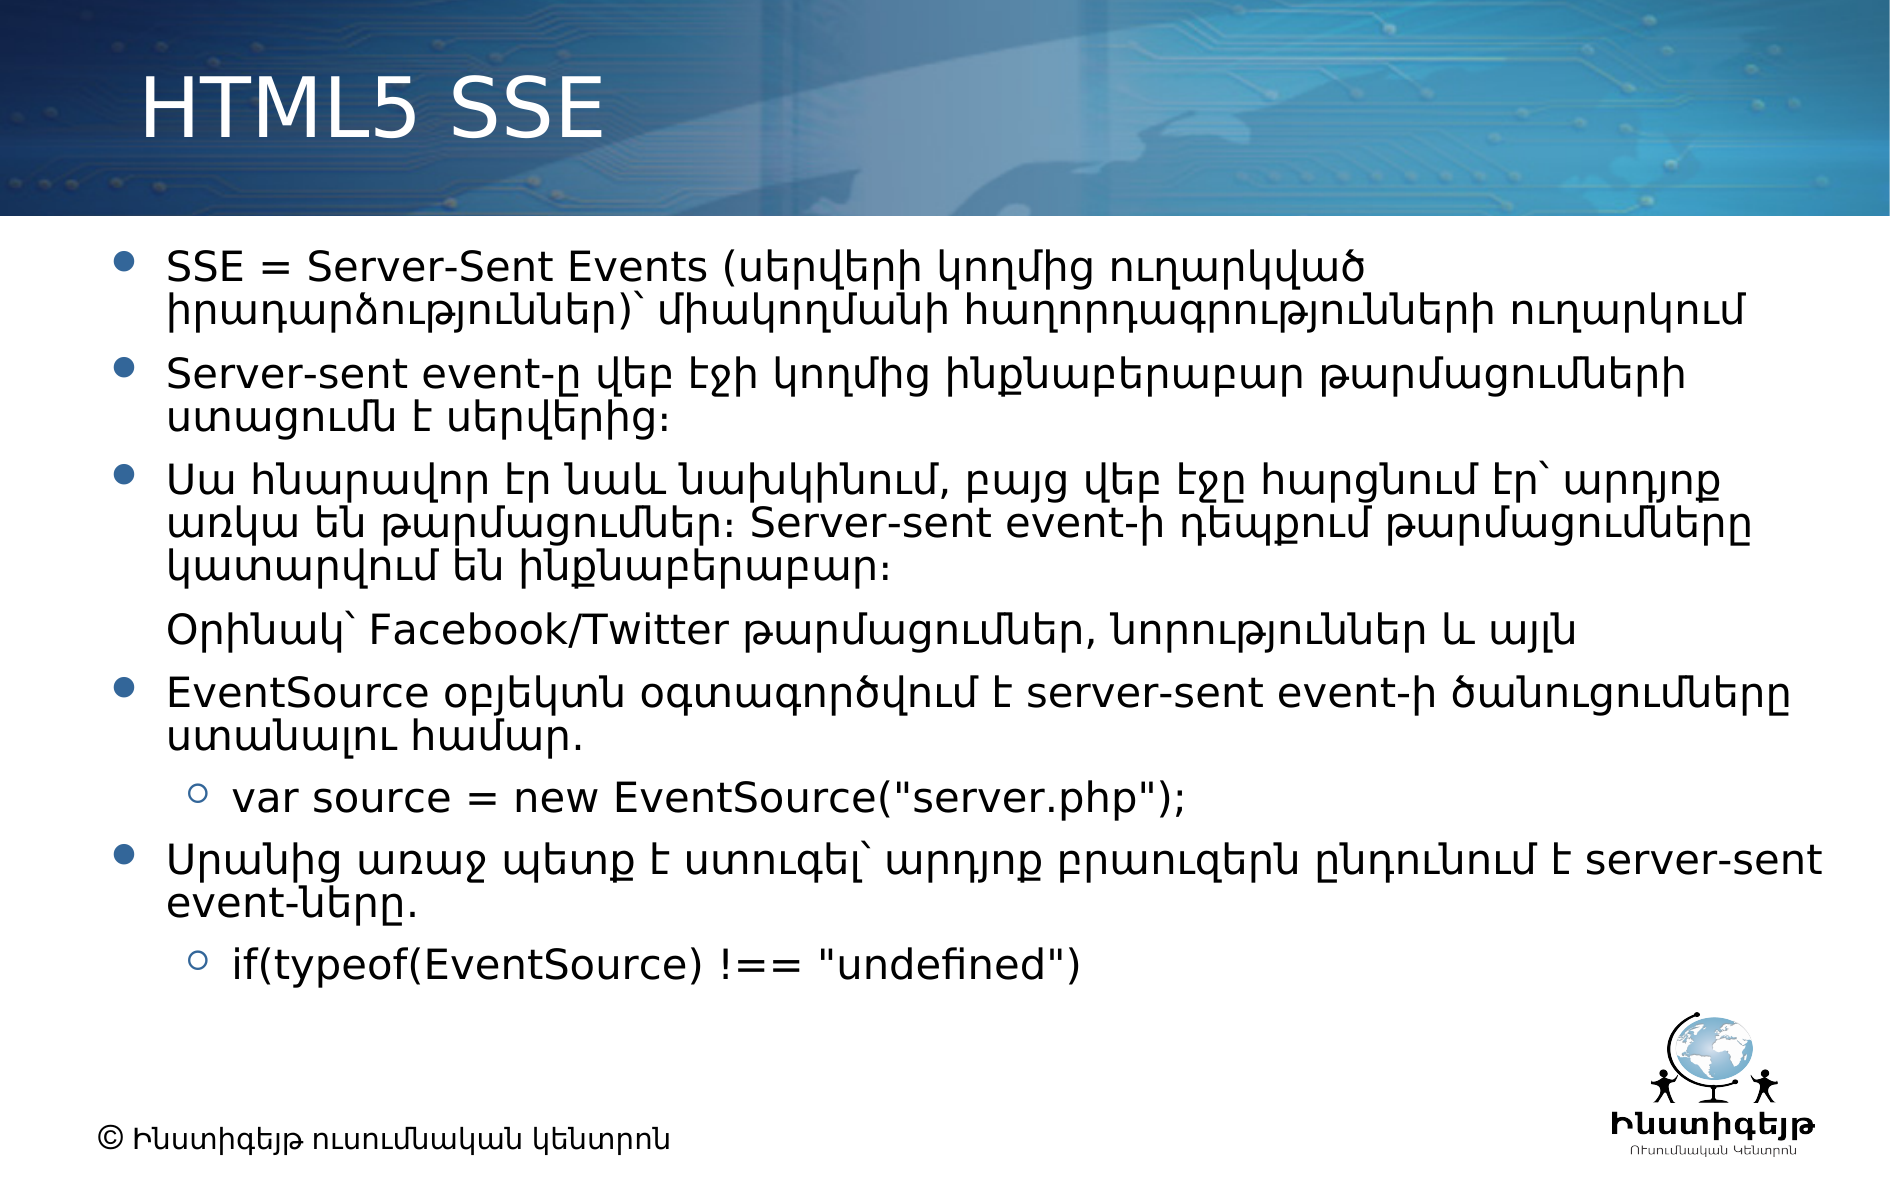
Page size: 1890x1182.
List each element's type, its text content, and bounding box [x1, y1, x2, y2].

text_box HTML5 SSE [138, 82, 1801, 91]
picture [0, 0, 1890, 216]
list SSE = Server-Sent Events (սերվերի կողմից ուղարկված իրադարձություններ)՝ միակողմանի հաղորդագրությունների ուղարկում Server-sent event-ը վեբ էջի կողմից ինքնաբերաբար թարմացումների ստացումն է սերվերից։ Սա հնարավոր էր նաև նախկինում, բայց վեբ էջը հարցնում էր՝ արդյոք առկա են թարմացումներ։ Server-sent event-ի դեպքում թարմացումները կատարվում են ինքնաբերաբար։ Օրինակ՝ Facebook/Twitter թարմացումներ, նորություններ և այլն EventSource օբյեկտն օգտագործվում է server-sent event-ի ծանուցումները ստանալու համար․ var source = new EventSource("server.php"); Սրանից առաջ պետք է ստուգել՝ արդյոք բրաուզերն ընդունում է server-sent event-ները․ if(typeof(EventSource) !== "undefined") [110, 247, 1838, 271]
picture [1612, 1012, 1815, 1157]
